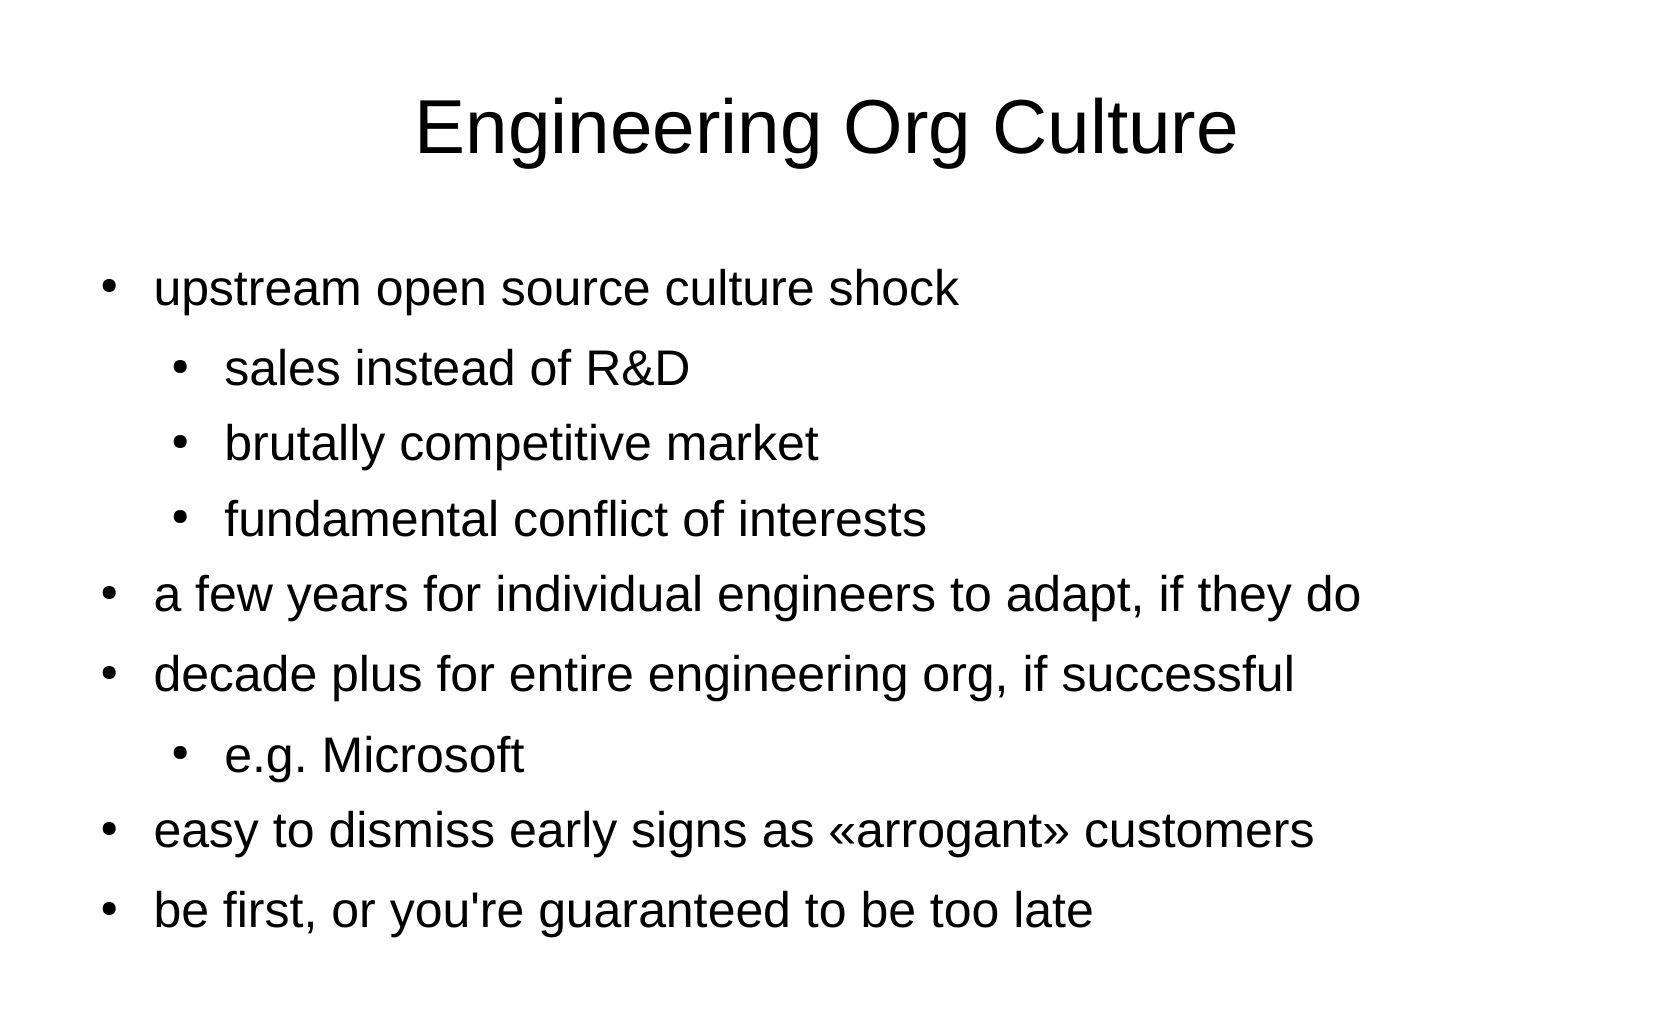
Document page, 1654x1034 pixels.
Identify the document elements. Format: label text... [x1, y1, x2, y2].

title Engineering Org Culture [82, 41, 1571, 214]
list upstream open source culture shock sales instead of R&D brutally competitive market fundamental conflict of interests a few years for individual engineers to adapt, if they do decade plus for entire engineering org, if successful e.g. Microsoft easy to dismiss early signs as «arrogant» customers be first, or you're guaranteed to be too late [82, 259, 1571, 981]
